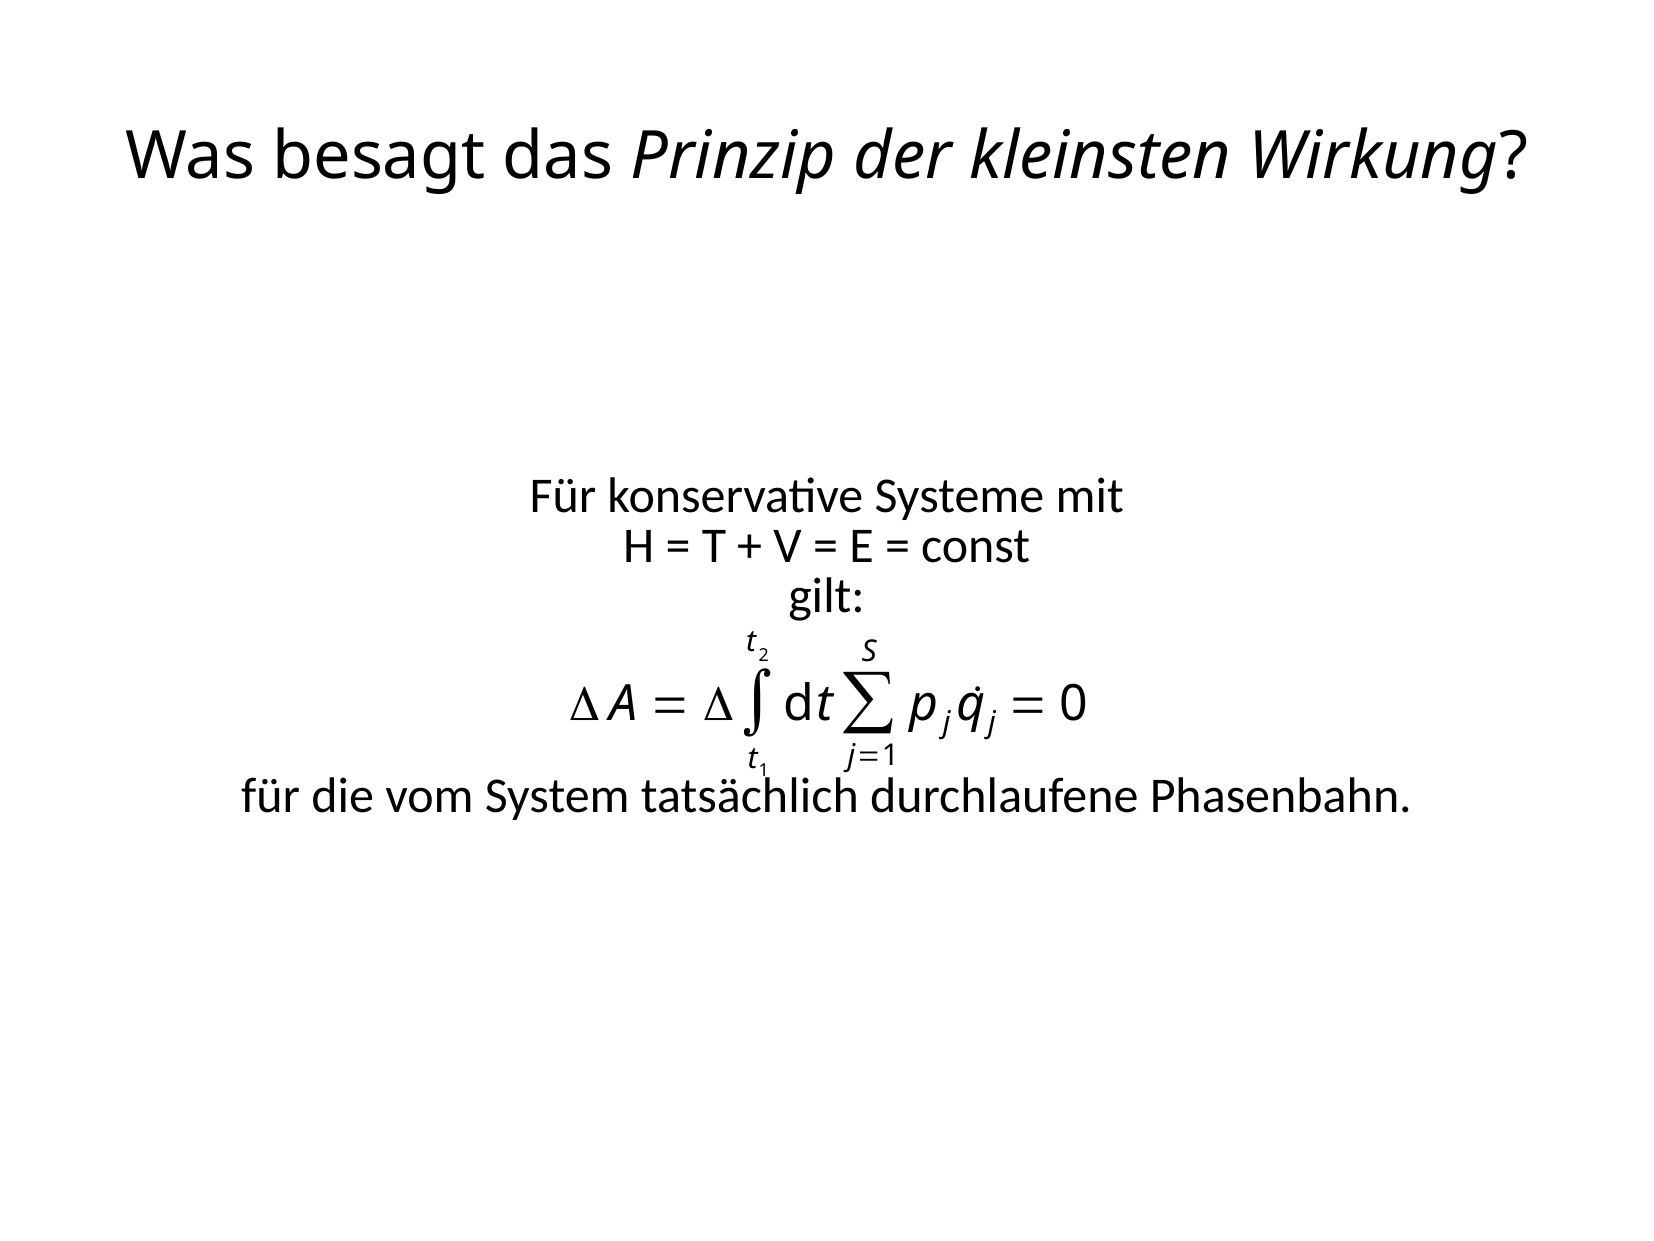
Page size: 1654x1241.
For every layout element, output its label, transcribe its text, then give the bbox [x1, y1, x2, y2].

subtitle Für konservative Systeme mit H = T + V = E = const gilt: für die vom System tatsächlich durchlaufene Phasenbahn. [82, 290, 1571, 1010]
chart [561, 623, 1092, 782]
title Was besagt das Prinzip der kleinsten Wirkung? [82, 49, 1571, 257]
